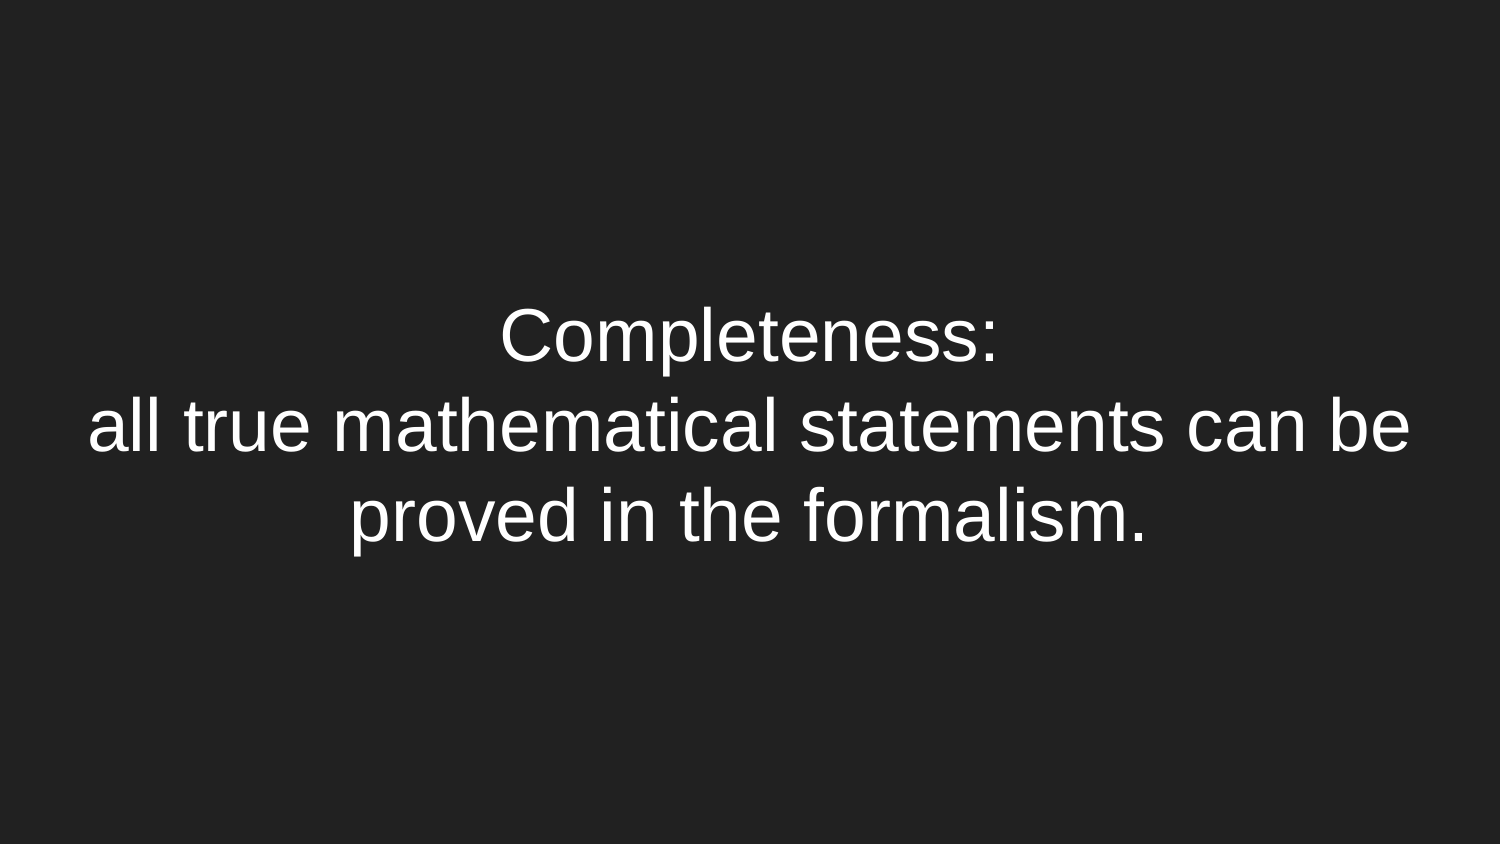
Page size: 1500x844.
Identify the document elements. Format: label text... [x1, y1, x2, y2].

title Completeness: all true mathematical statements can be proved in the formalism. [51, 352, 1449, 491]
